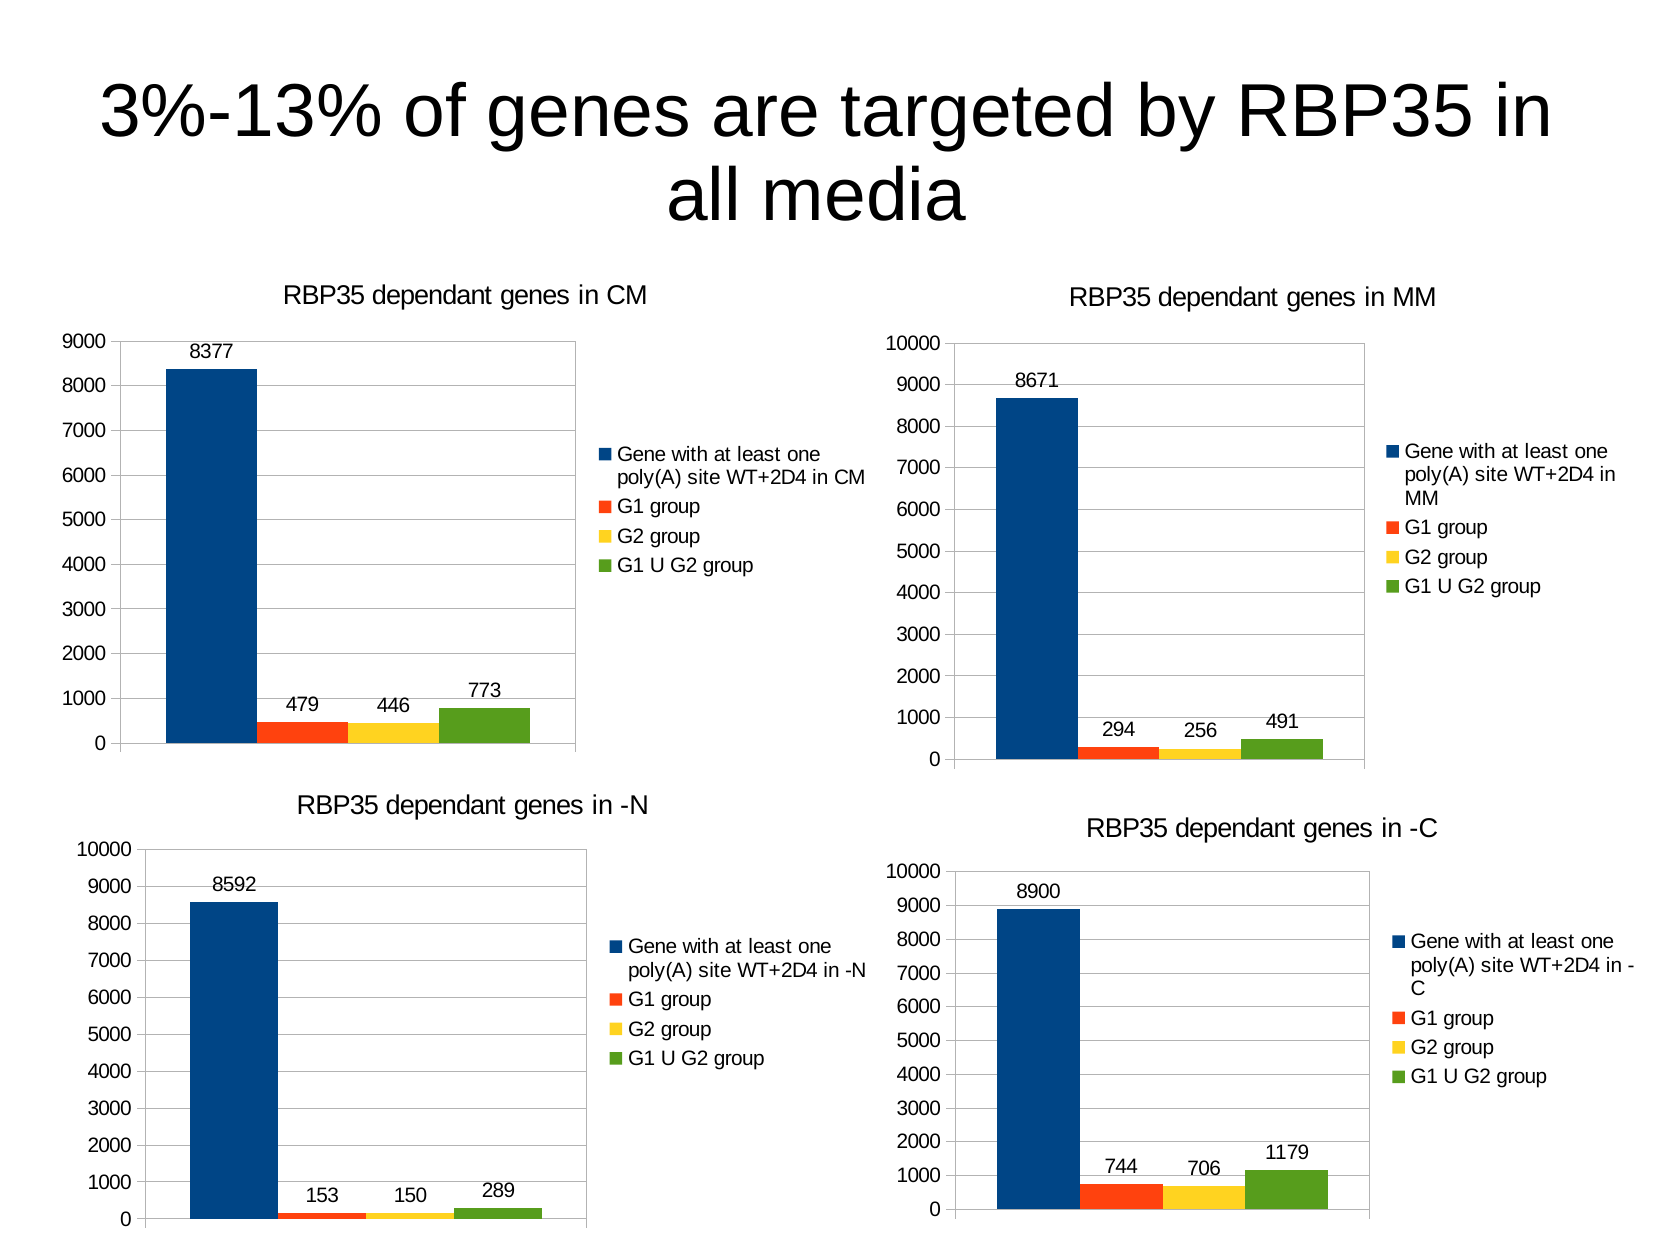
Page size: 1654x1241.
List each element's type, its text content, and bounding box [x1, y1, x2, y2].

chart [45, 255, 1654, 1241]
title 3%-13% of genes are targeted by RBP35 in all media [82, 49, 1571, 256]
